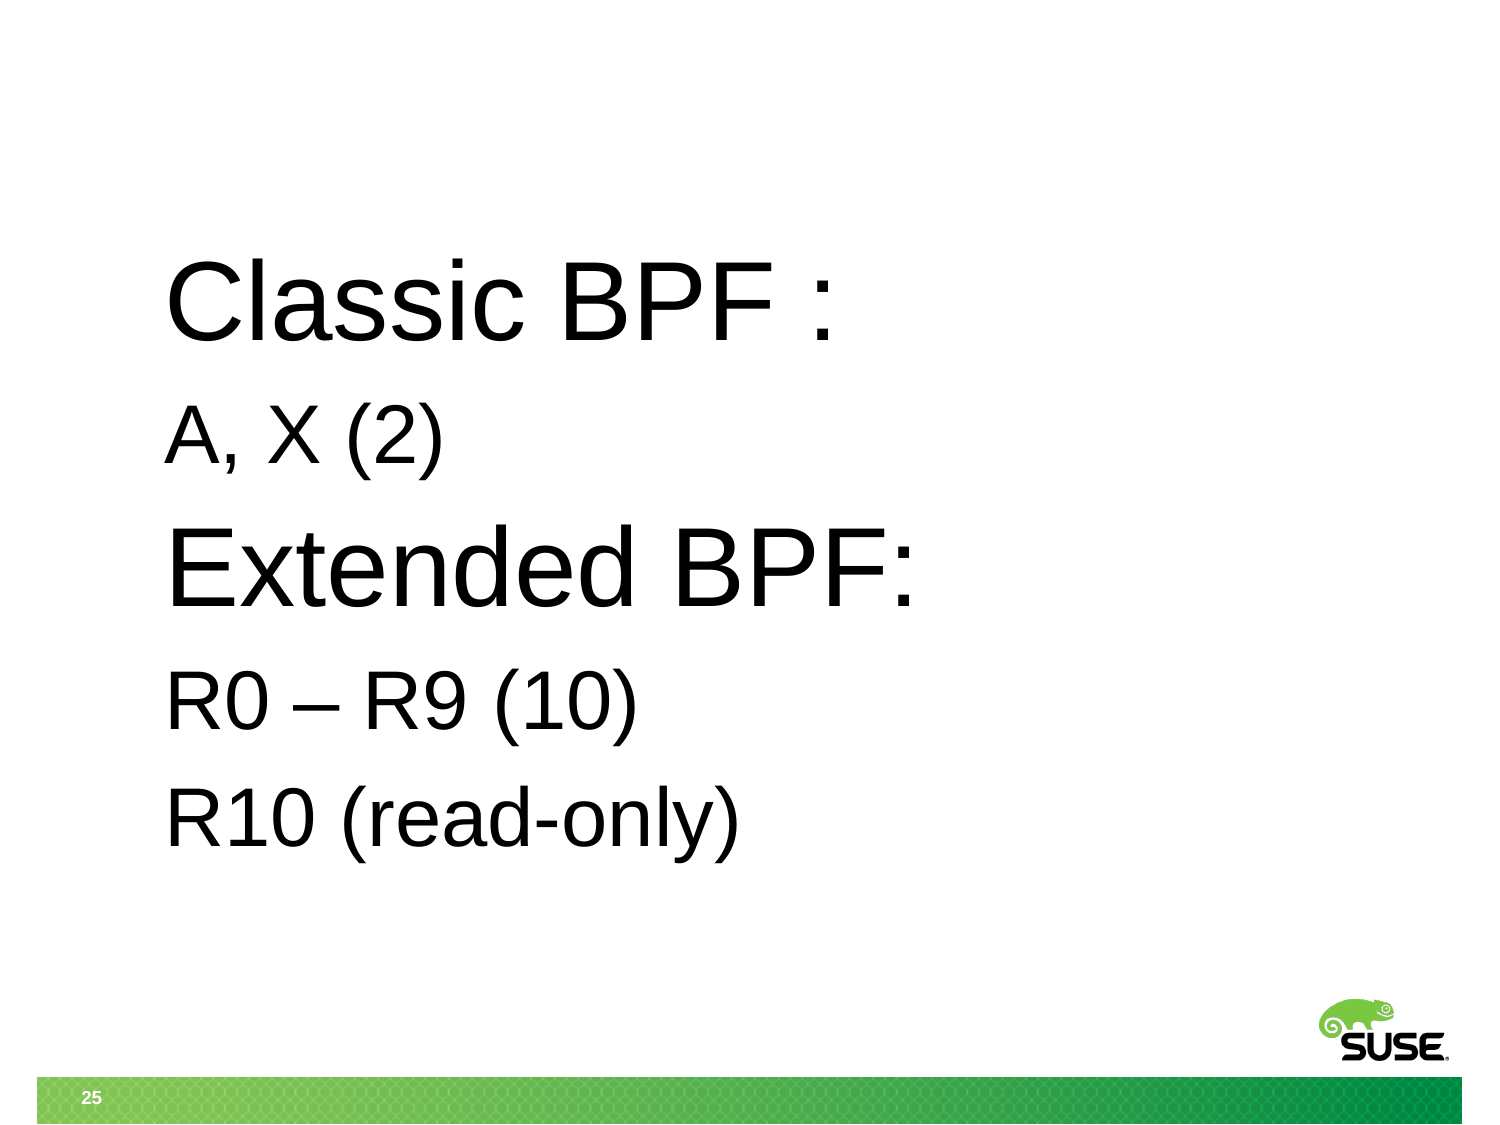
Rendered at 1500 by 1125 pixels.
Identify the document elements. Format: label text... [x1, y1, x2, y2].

picture [1319, 999, 1449, 1061]
list Classic BPF : A, X (2) Extended BPF: R0 – R9 (10) R10 (read-only) [135, 238, 1372, 982]
picture [37, 1077, 1462, 1124]
